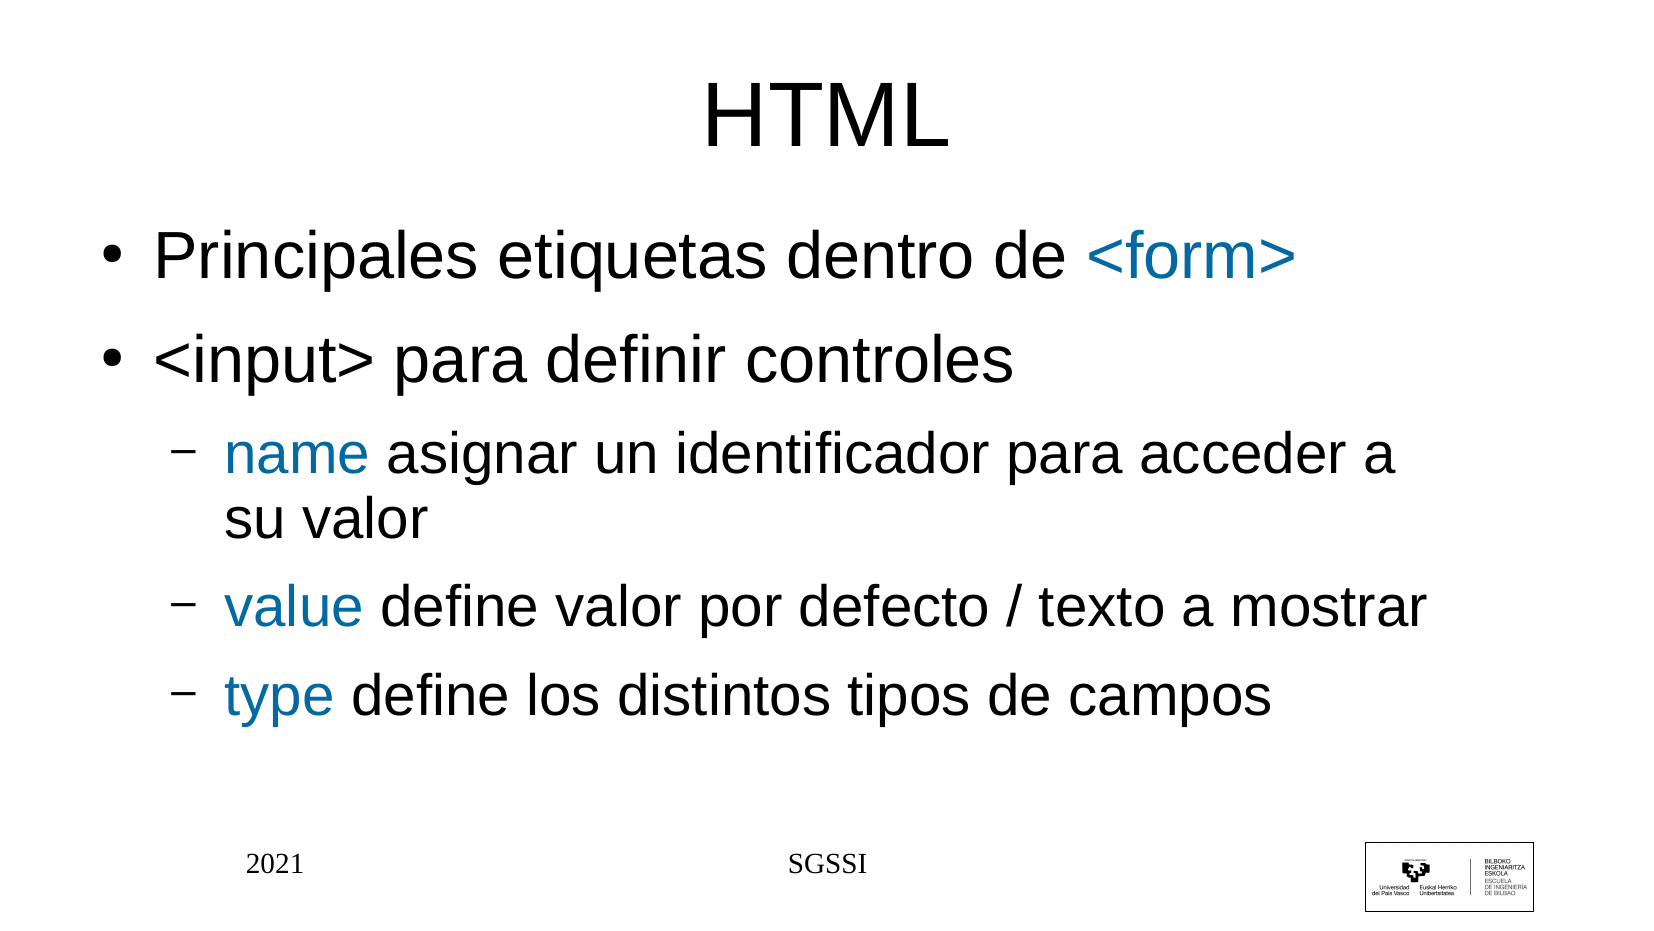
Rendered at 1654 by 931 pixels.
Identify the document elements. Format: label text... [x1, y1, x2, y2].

list Principales etiquetas dentro de <form> <input> para definir controles name asignar un identificador para acceder a su valor value define valor por defecto / texto a mostrar type define los distintos tipos de campos [82, 217, 1456, 758]
title HTML [82, 37, 1571, 193]
picture [1366, 843, 1533, 911]
